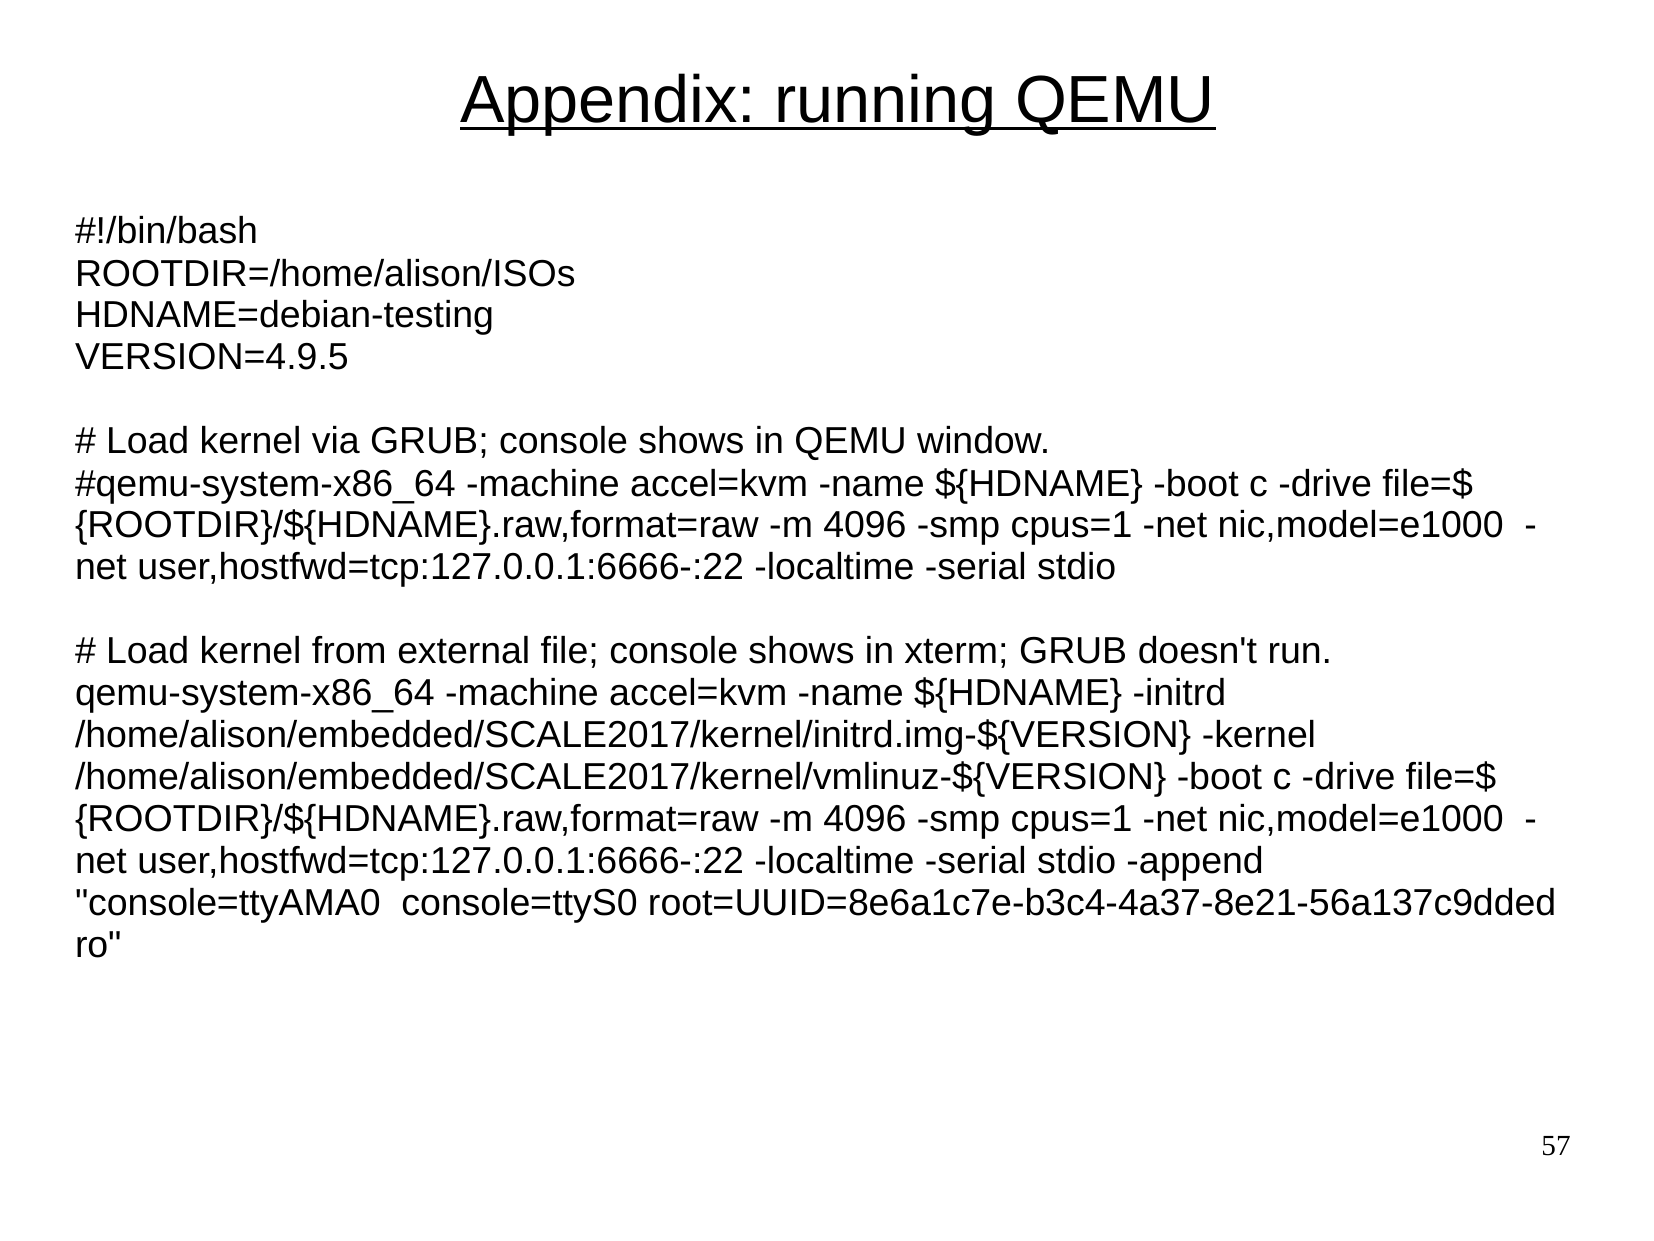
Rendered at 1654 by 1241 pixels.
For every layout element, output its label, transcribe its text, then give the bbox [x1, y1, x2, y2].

title Appendix: running QEMU [105, 49, 1571, 151]
list #!/bin/bash ROOTDIR=/home/alison/ISOs HDNAME=debian-testing VERSION=4.9.5 # Load kernel via GRUB; console shows in QEMU window. #qemu-system-x86_64 -machine accel=kvm -name ${HDNAME} -boot c -drive file=${ROOTDIR}/${HDNAME}.raw,format=raw -m 4096 -smp cpus=1 -net nic,model=e1000 -net user,hostfwd=tcp:127.0.0.1:6666-:22 -localtime -serial stdio # Load kernel from external file; console shows in xterm; GRUB doesn't run. qemu-system-x86_64 -machine accel=kvm -name ${HDNAME} -initrd /home/alison/embedded/SCALE2017/kernel/initrd.img-${VERSION} -kernel /home/alison/embedded/SCALE2017/kernel/vmlinuz-${VERSION} -boot c -drive file=${ROOTDIR}/${HDNAME}.raw,format=raw -m 4096 -smp cpus=1 -net nic,model=e1000 -net user,hostfwd=tcp:127.0.0.1:6666-:22 -localtime -serial stdio -append "console=ttyAMA0 console=ttyS0 root=UUID=8e6a1c7e-b3c4-4a37-8e21-56a137c9dded ro" [75, 210, 1571, 1010]
